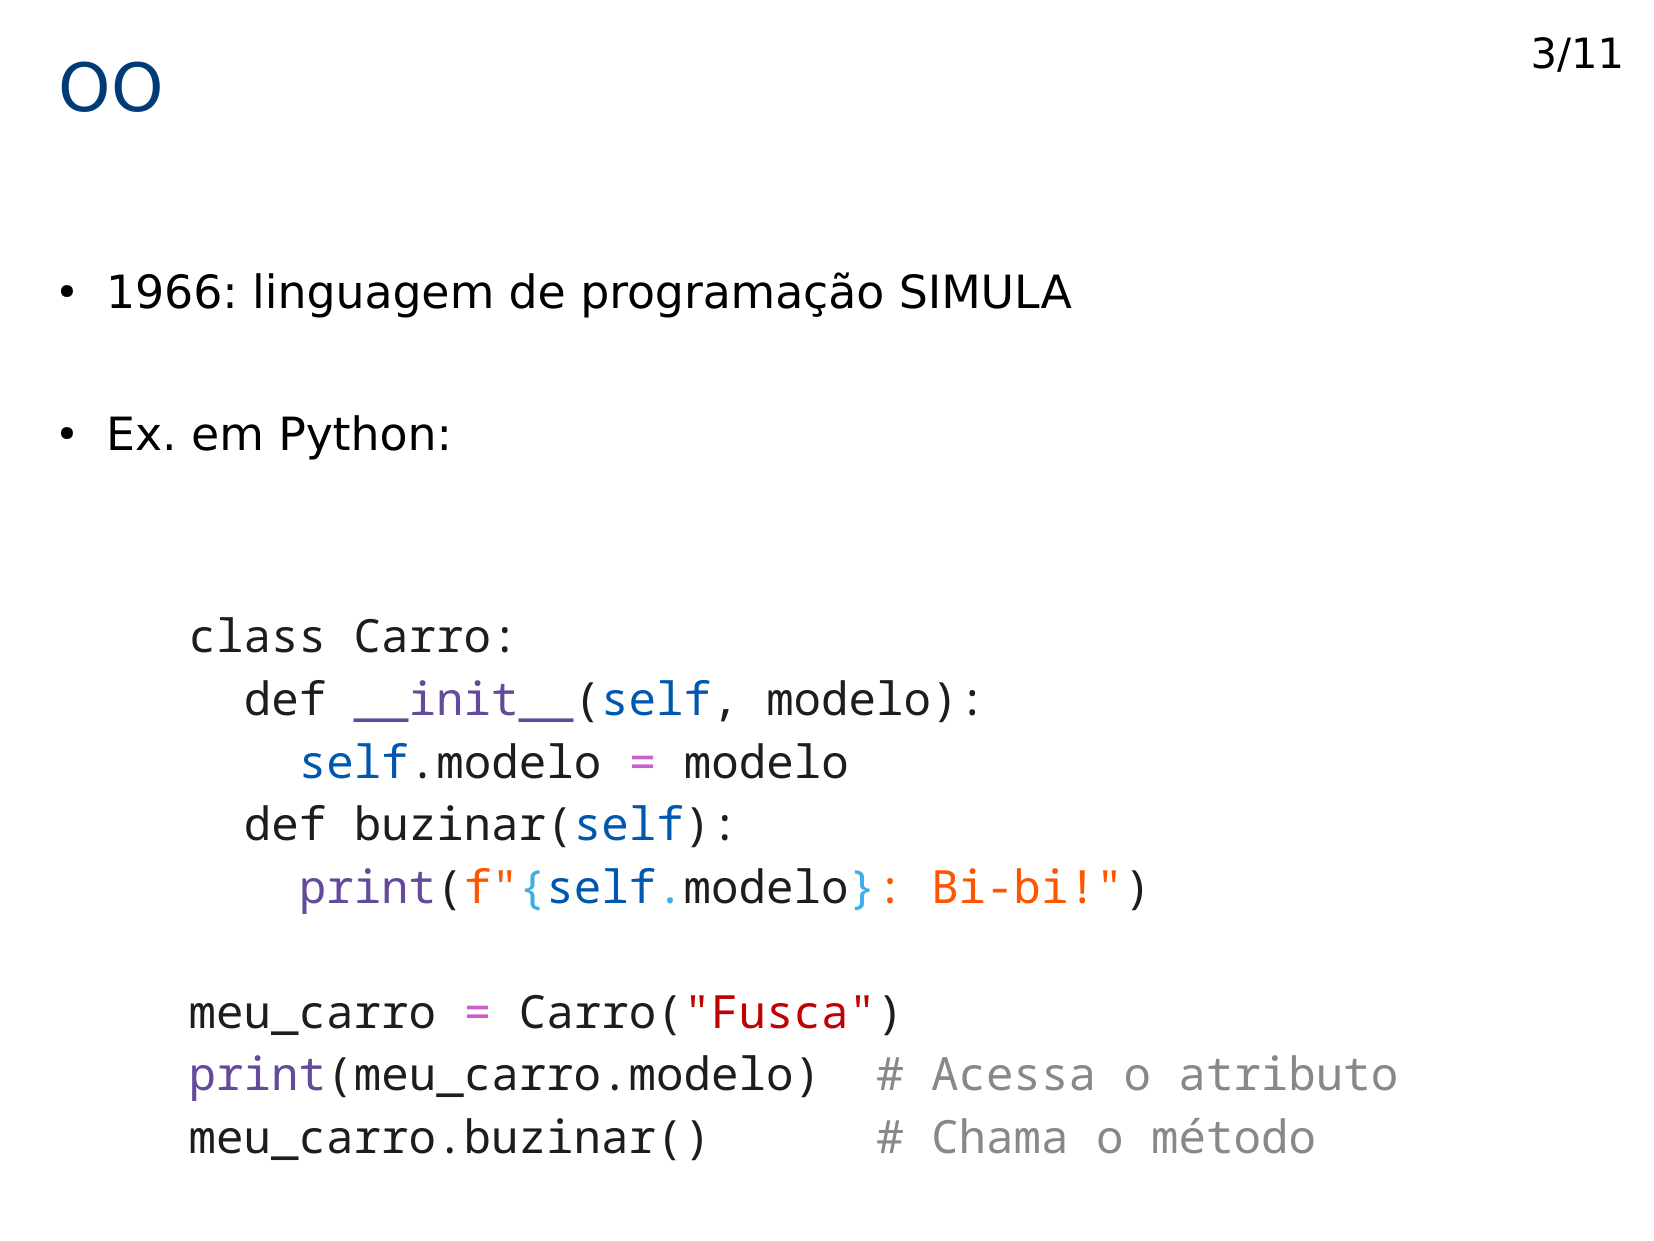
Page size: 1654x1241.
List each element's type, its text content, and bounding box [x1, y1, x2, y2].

title OO [59, 29, 1506, 148]
text_box class Carro: def __init__(self, modelo): self.modelo = modelo def buzinar(self): print(f"{self.modelo}: Bi-bi!") meu_carro = Carro("Fusca") print(meu_carro.modelo) # Acessa o atributo meu_carro.buzinar() # Chama o método [173, 596, 1577, 1211]
list 1966: linguagem de programação SIMULA Ex. em Python: [59, 265, 1625, 1211]
